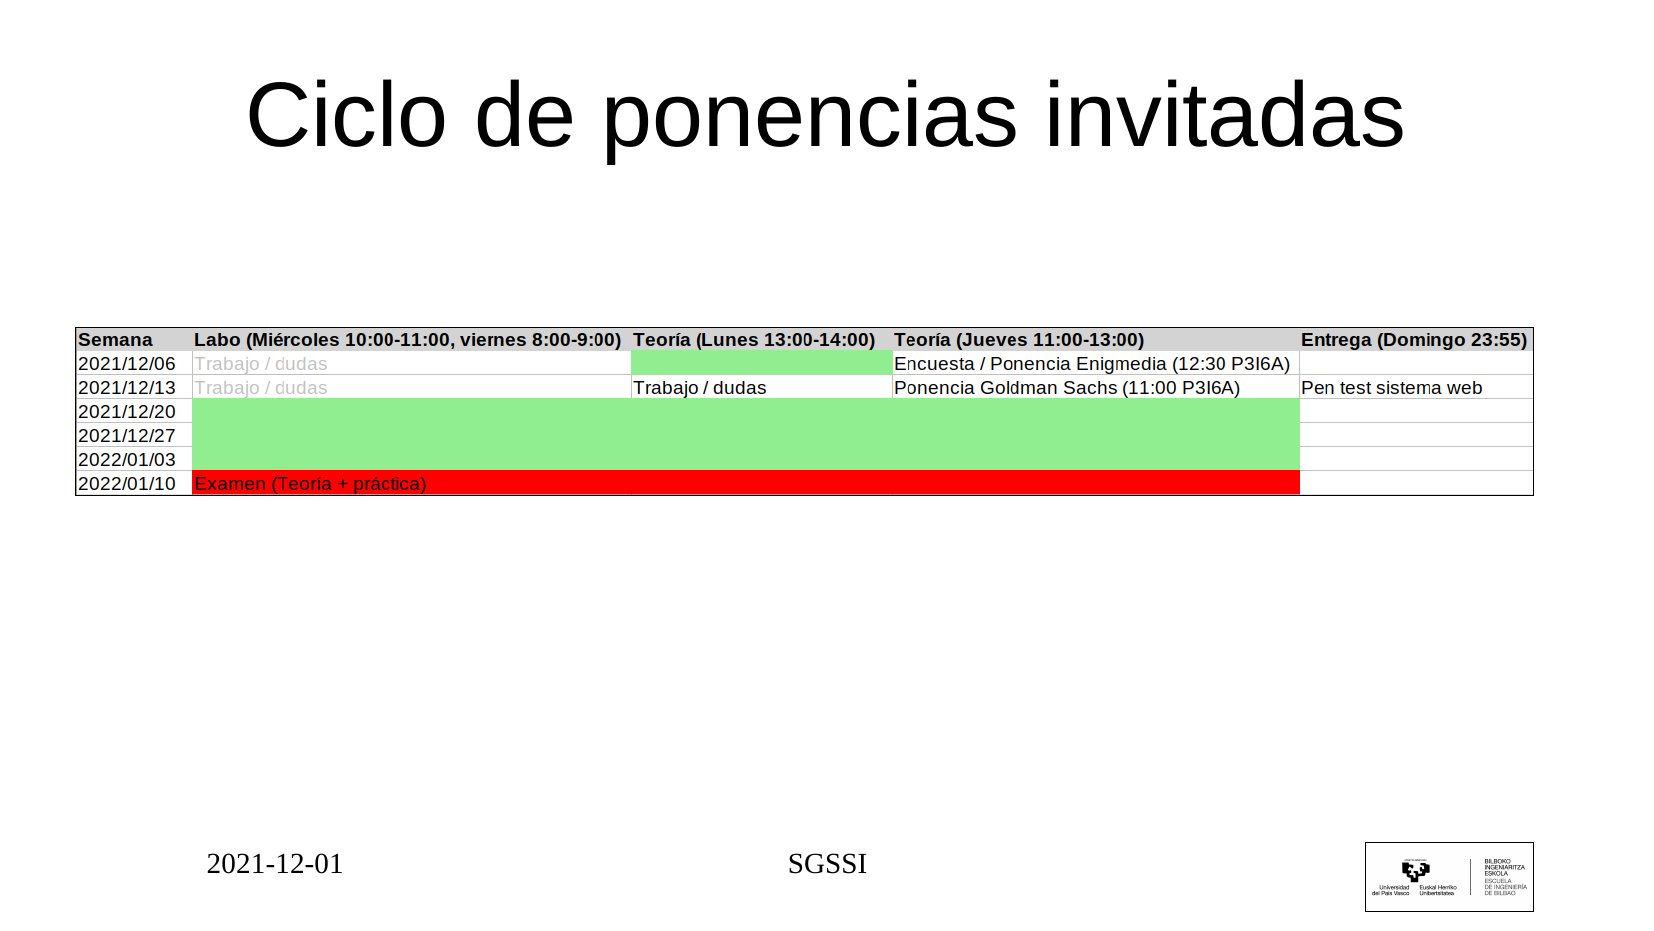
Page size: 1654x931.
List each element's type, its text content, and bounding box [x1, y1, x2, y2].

picture [1366, 843, 1533, 911]
picture [75, 327, 1534, 496]
title Ciclo de ponencias invitadas [82, 37, 1571, 193]
